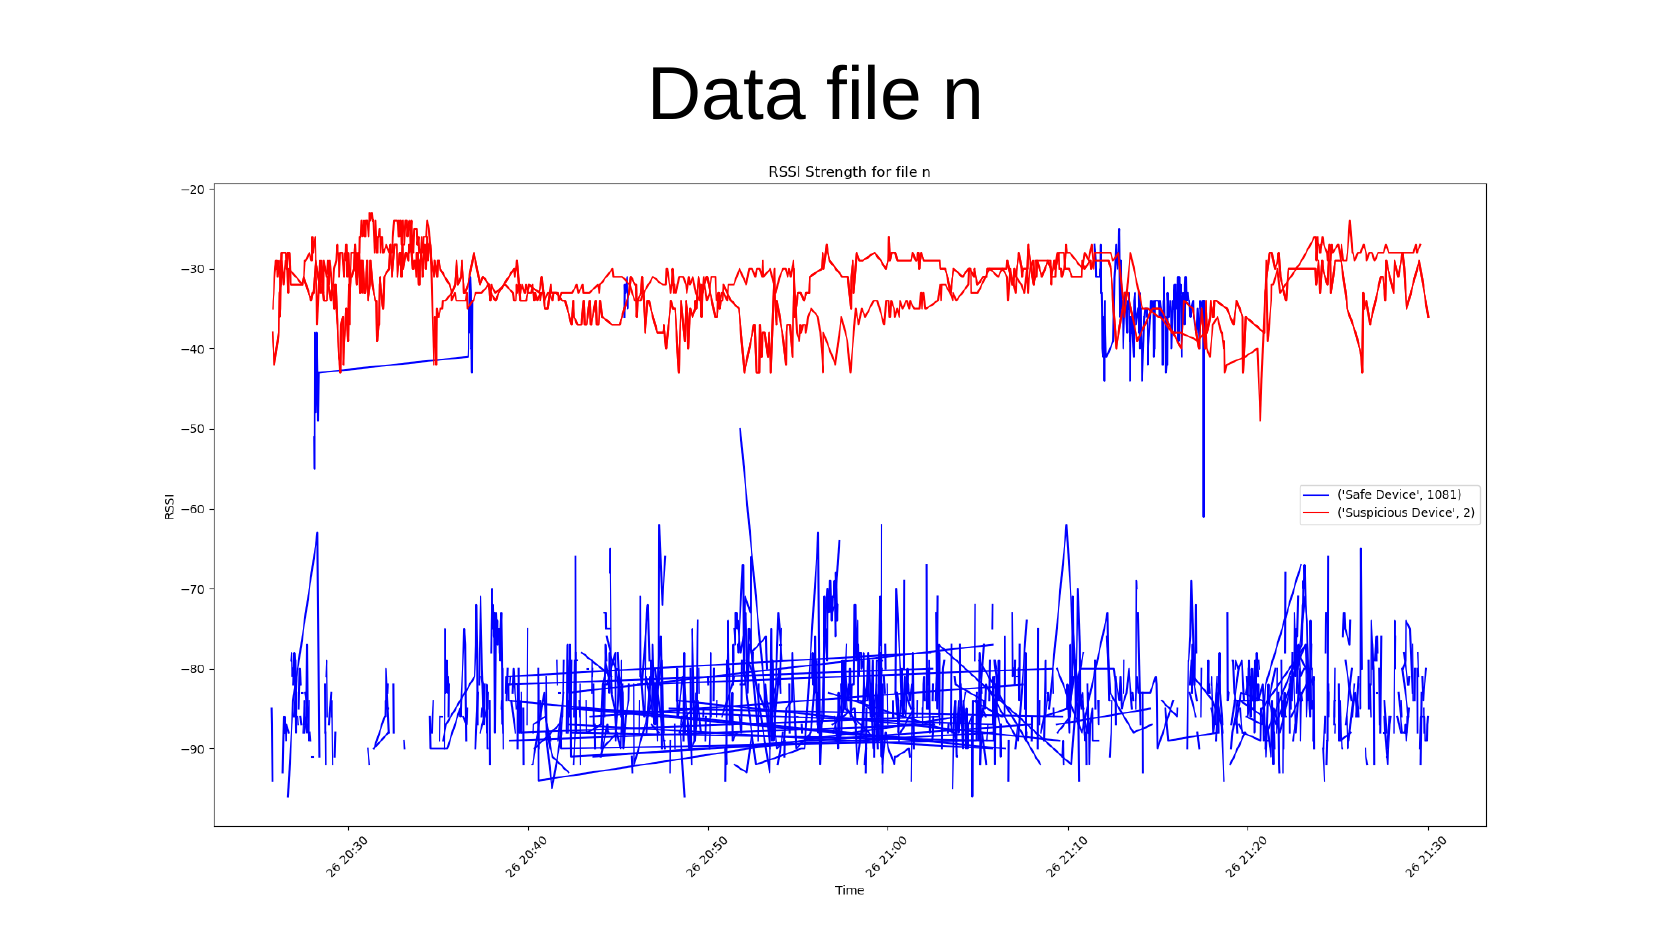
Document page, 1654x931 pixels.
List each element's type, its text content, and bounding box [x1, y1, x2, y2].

picture [150, 160, 1501, 901]
title Data file n [82, 37, 1571, 151]
